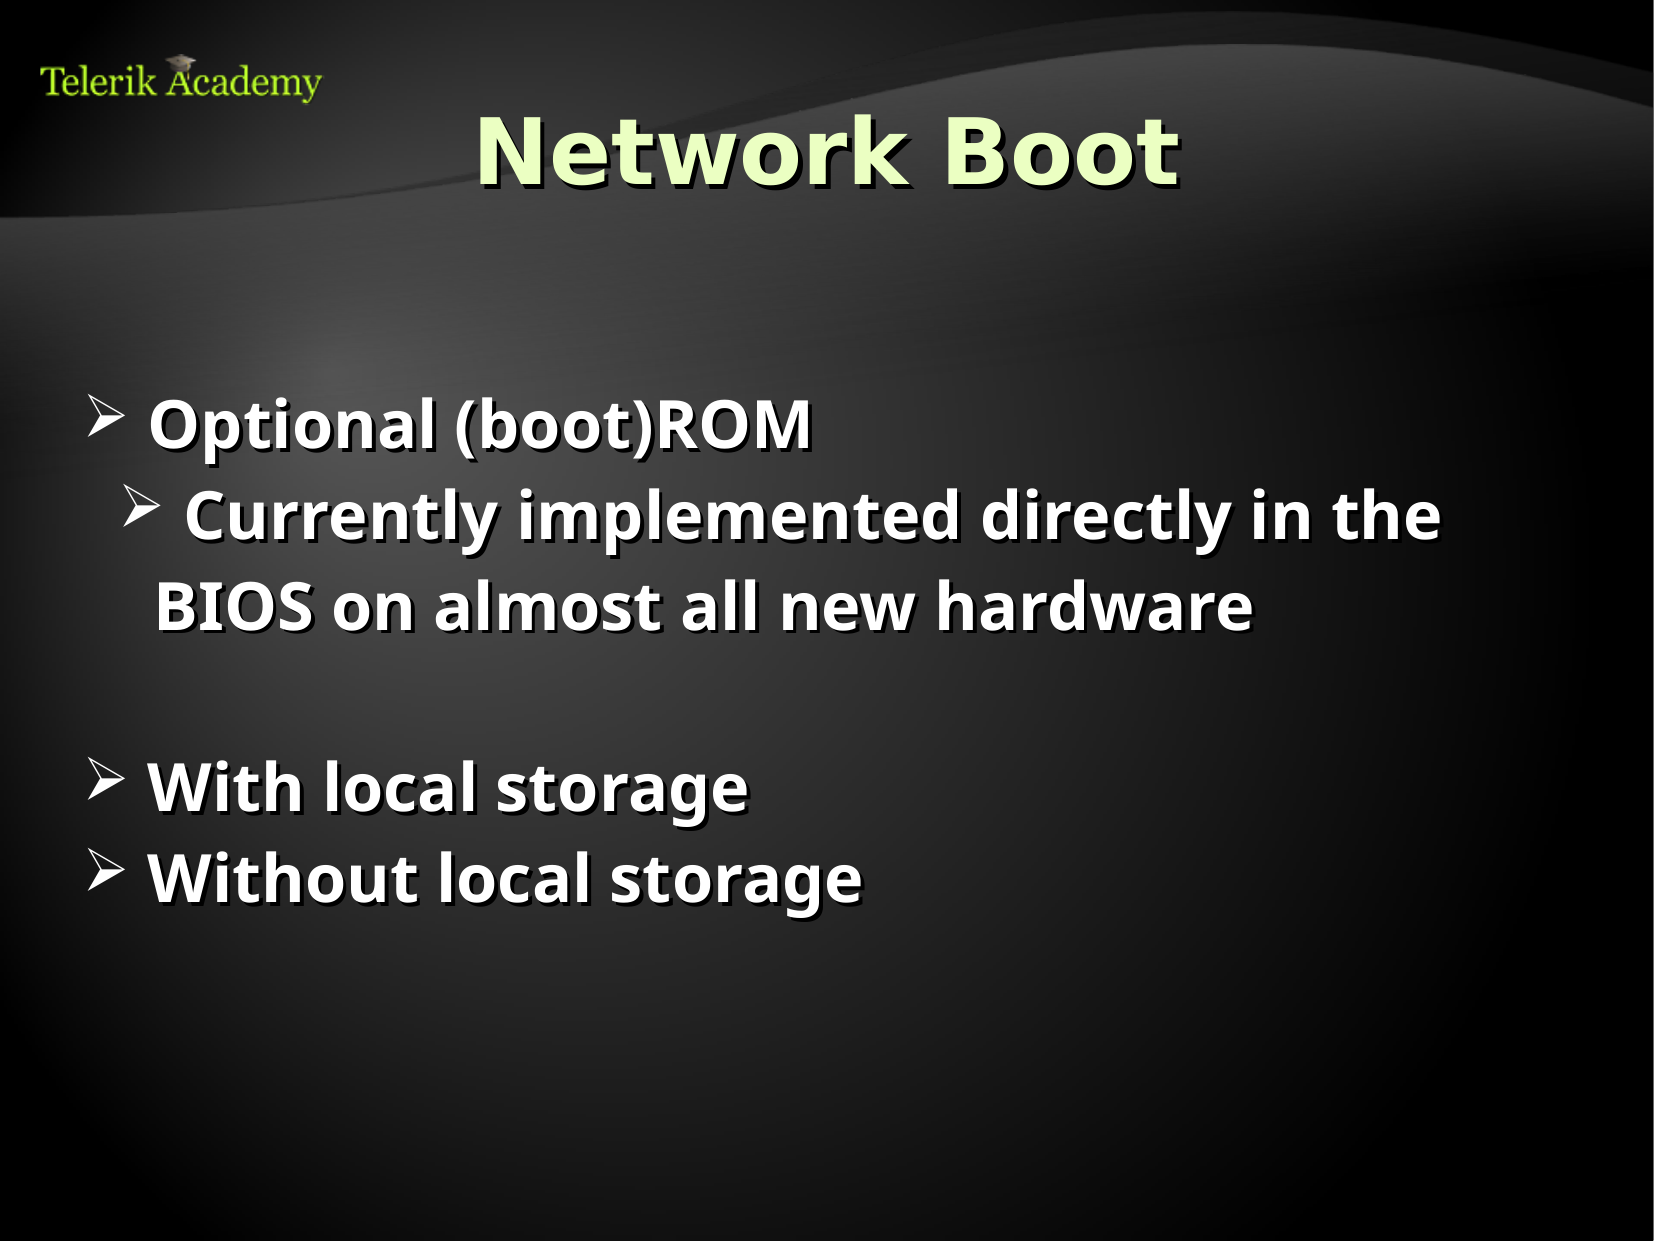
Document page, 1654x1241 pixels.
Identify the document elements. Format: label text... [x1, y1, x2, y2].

title Network Boot [82, 49, 1571, 257]
picture [0, 0, 1654, 1241]
subtitle Optional (boot)ROM Currently implemented directly in the BIOS on almost all new hardware With local storage Without local storage [82, 290, 1538, 1010]
